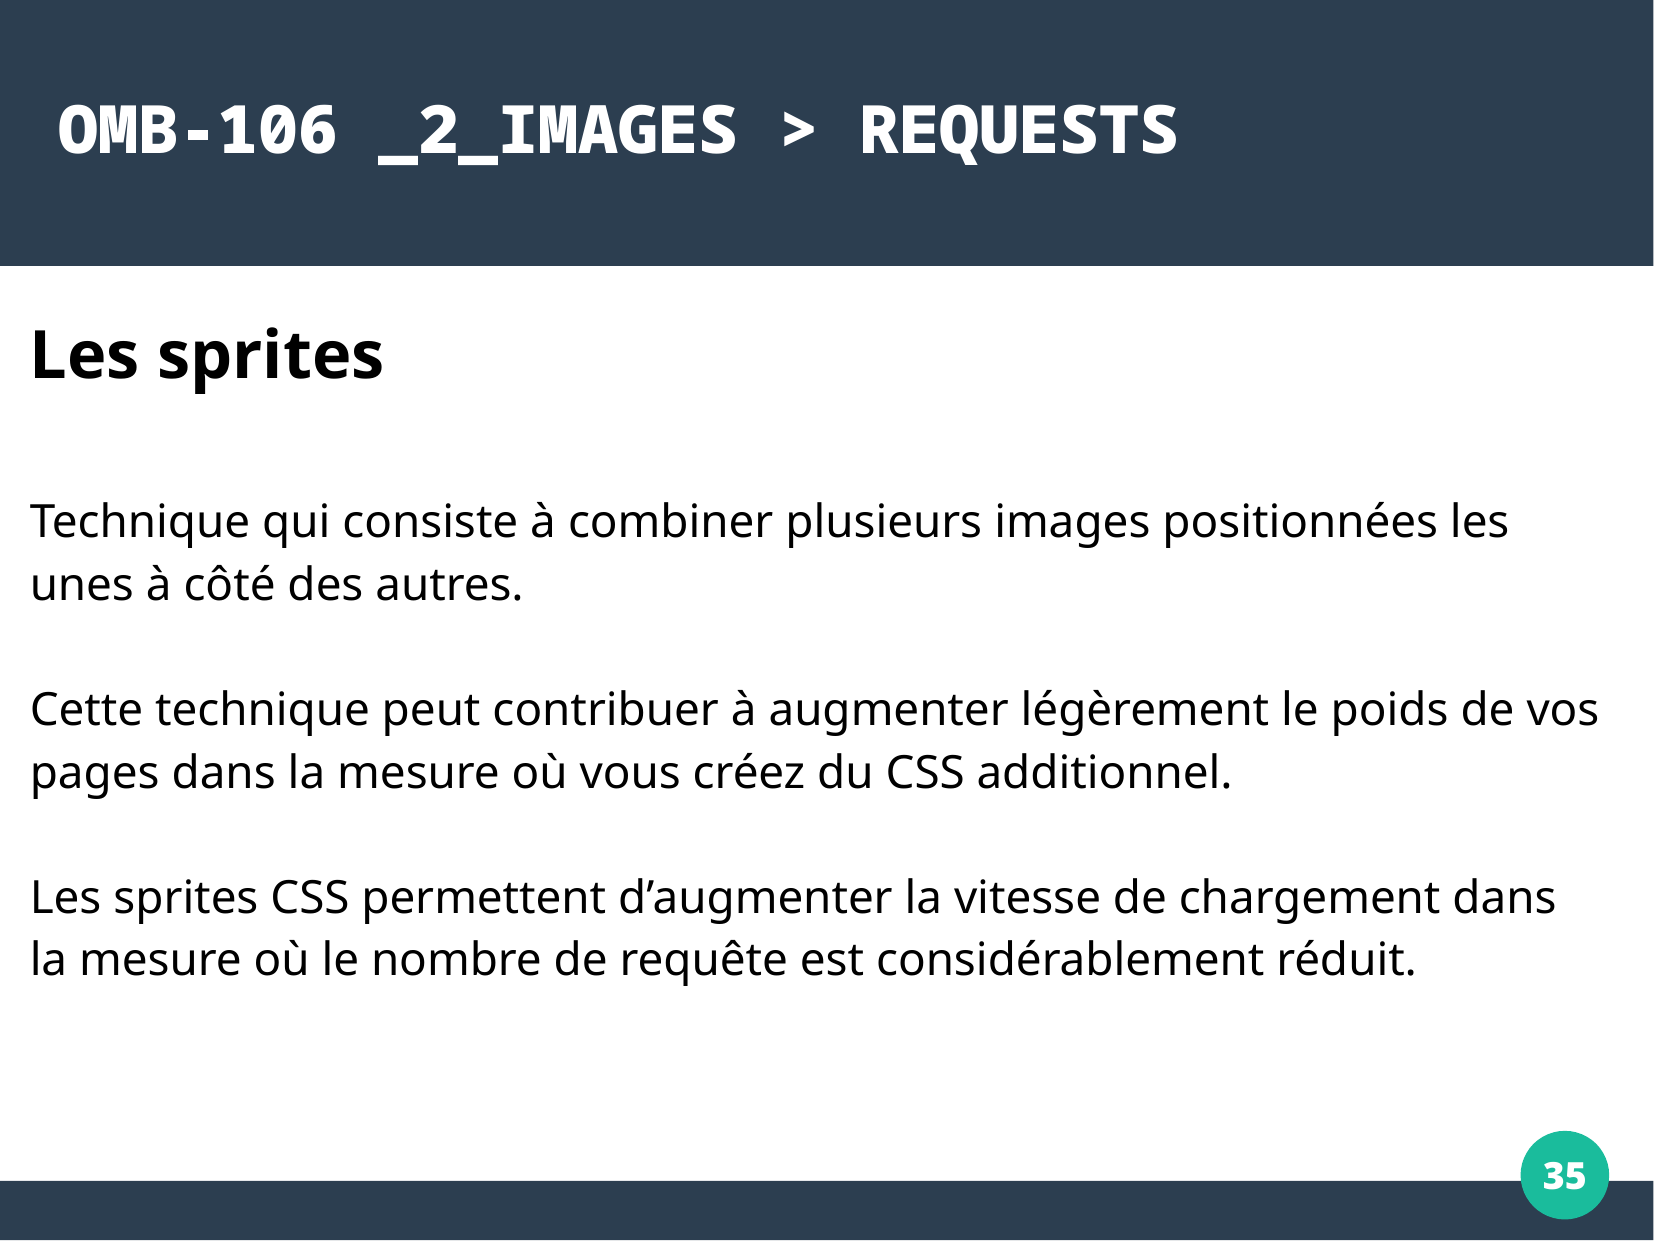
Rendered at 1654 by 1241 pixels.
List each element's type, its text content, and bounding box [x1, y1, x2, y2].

title OMB-106 _2_IMAGES > REQUESTS [58, 49, 1595, 207]
text_box Les sprites Technique qui consiste à combiner plusieurs images positionnées les unes à côté des autres. Cette technique peut contribuer à augmenter légèrement le poids de vos pages dans la mesure où vous créez du CSS additionnel. Les sprites CSS permettent d’augmenter la vitesse de chargement dans la mesure où le nombre de requête est considérablement réduit. [15, 300, 1621, 1142]
